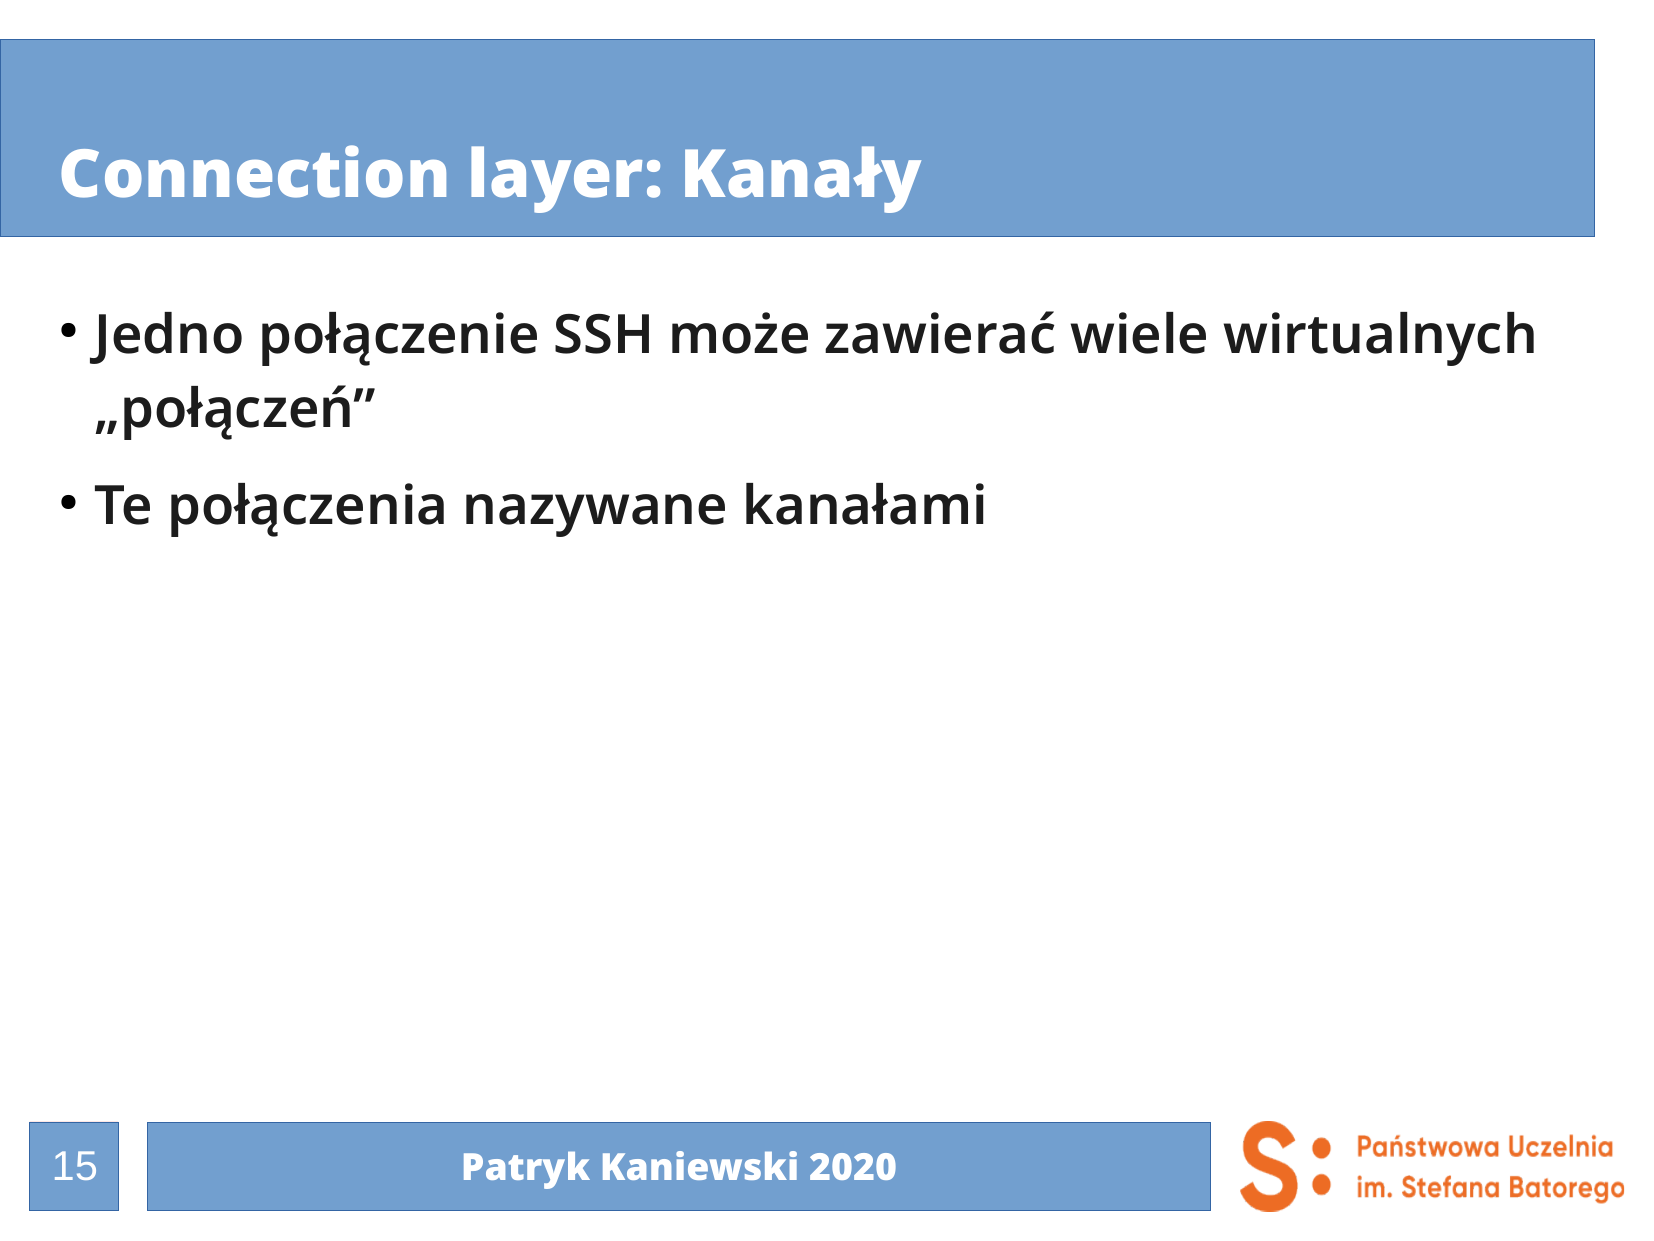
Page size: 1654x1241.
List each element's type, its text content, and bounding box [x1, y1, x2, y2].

title Connection layer: Kanały [59, 59, 1595, 217]
list Jedno połączenie SSH może zawierać wiele wirtualnych „połączeń” Te połączenia nazywane kanałami [59, 295, 1565, 1015]
picture [1240, 1121, 1625, 1212]
